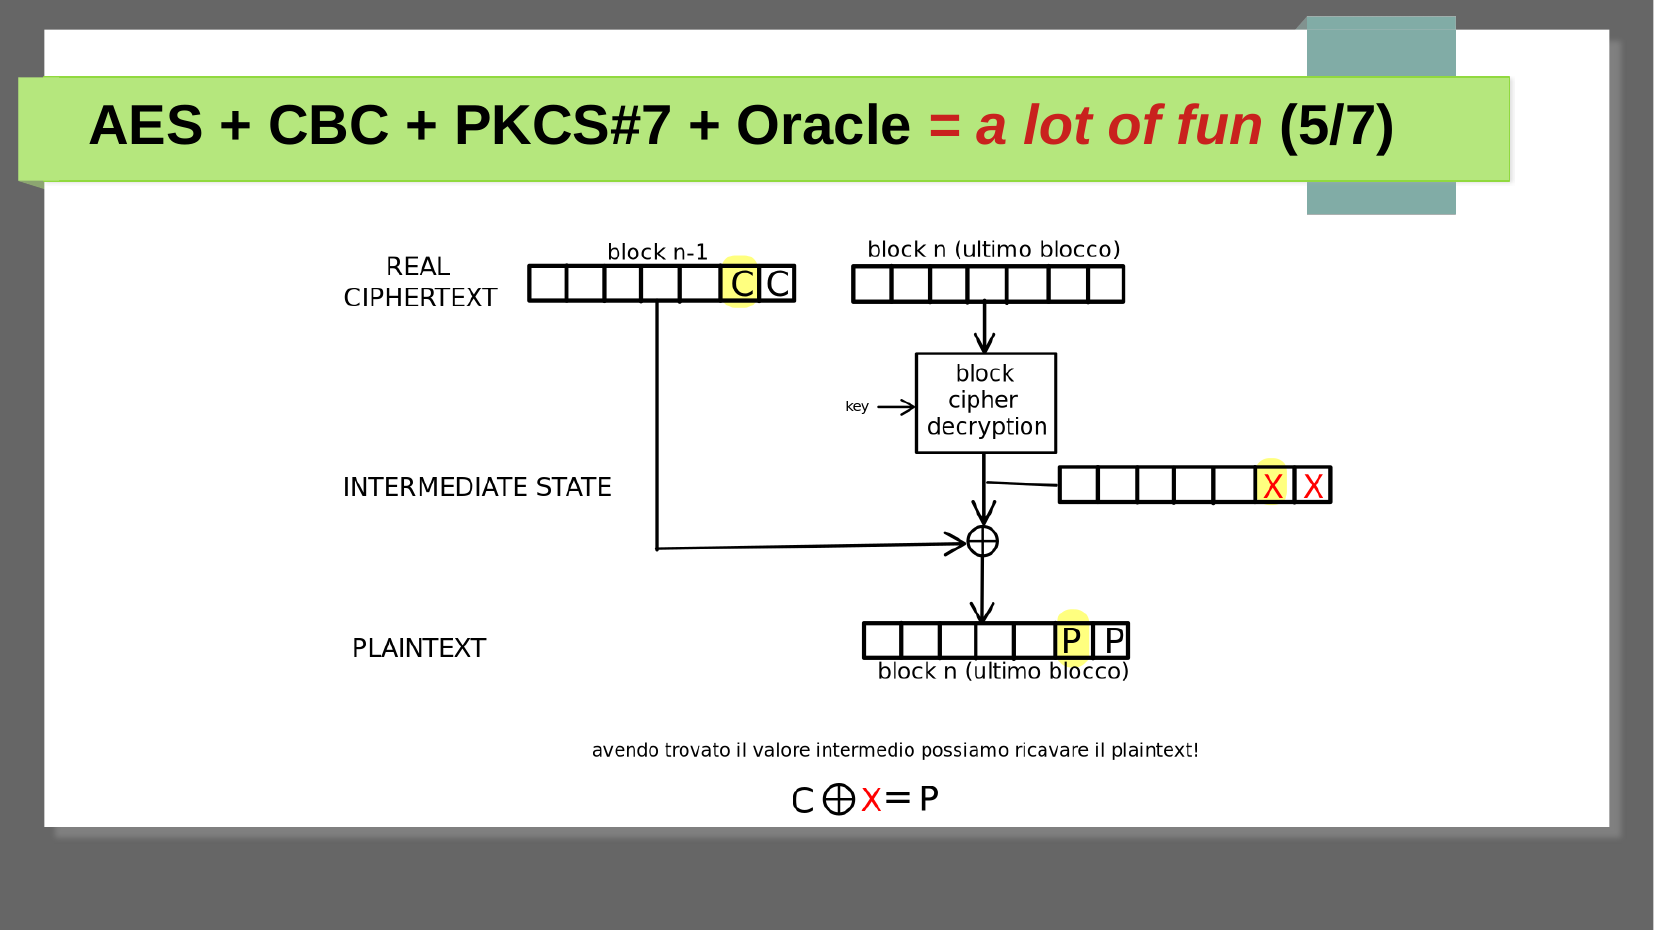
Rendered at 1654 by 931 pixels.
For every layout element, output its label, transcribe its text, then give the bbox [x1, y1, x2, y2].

title AES + CBC + PKCS#7 + Oracle = a lot of fun (5/7) [88, 73, 1506, 178]
picture [324, 224, 1351, 824]
